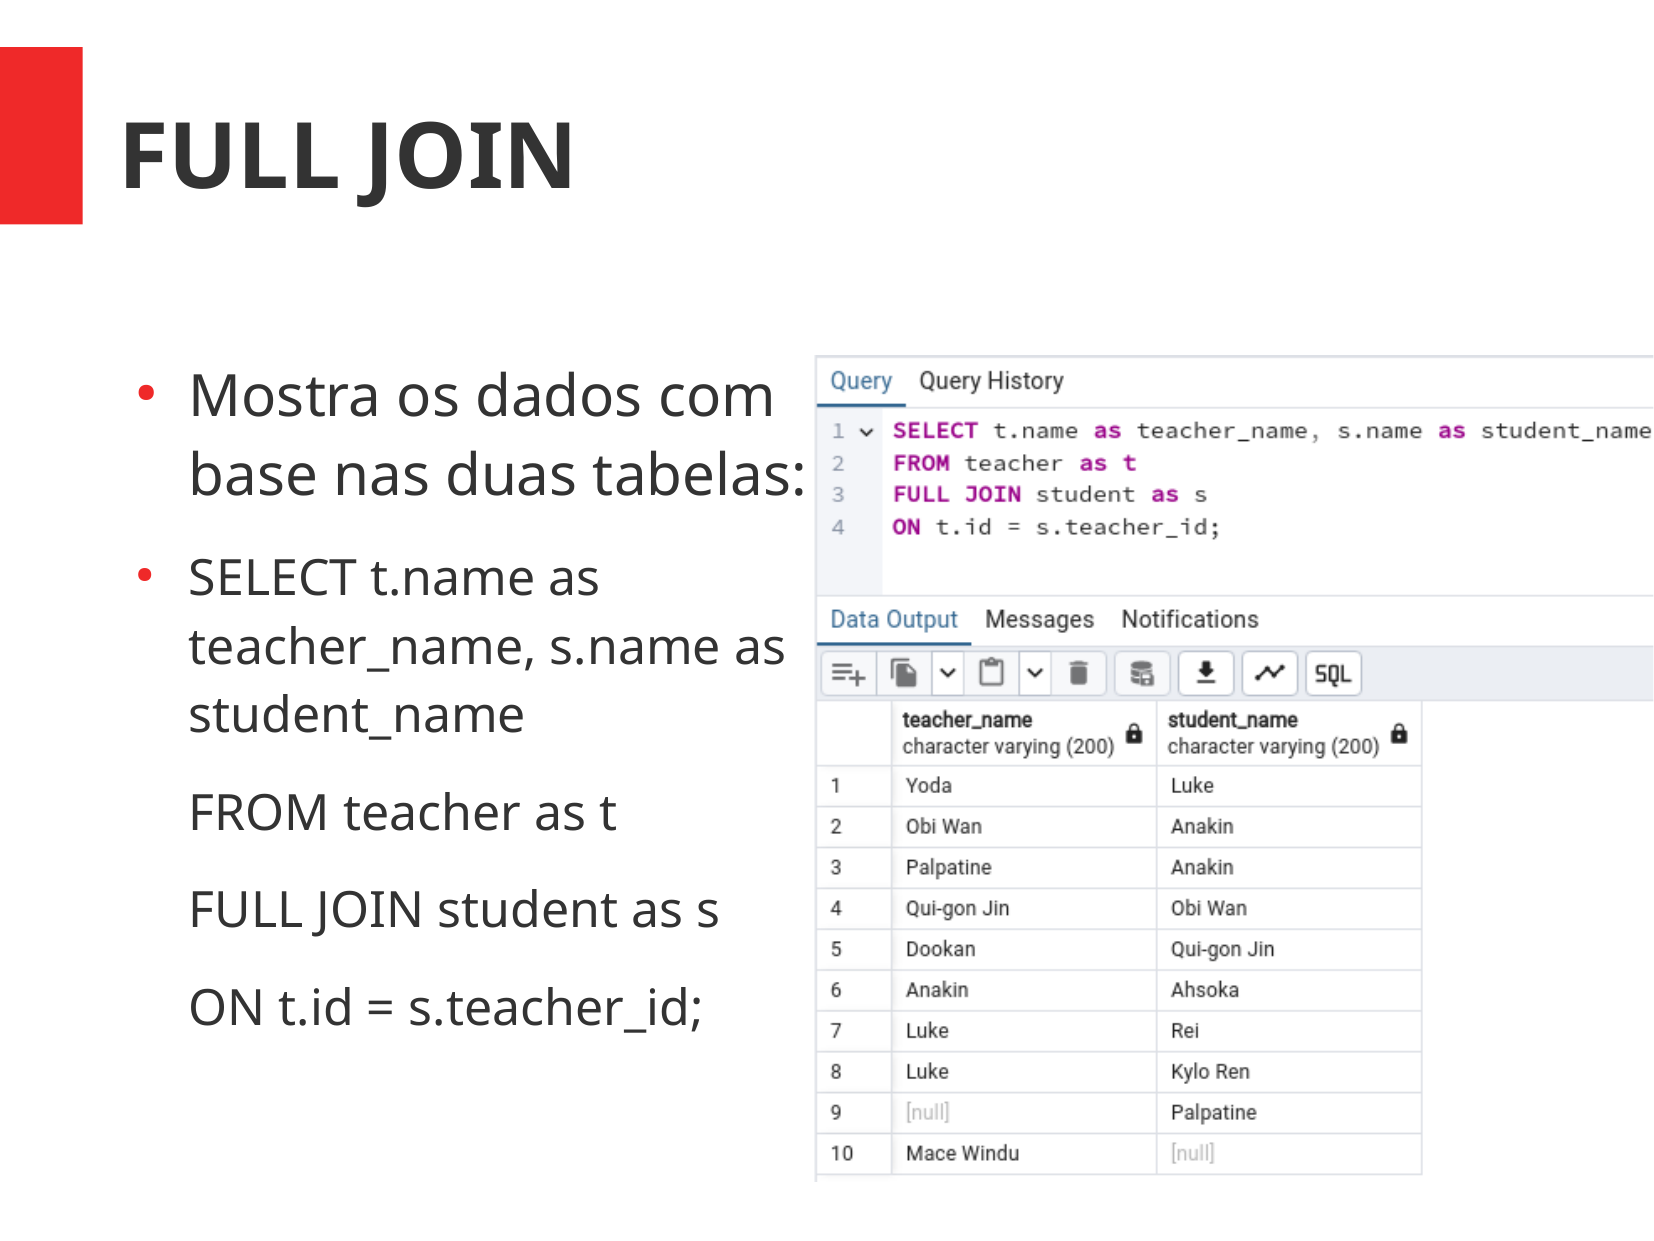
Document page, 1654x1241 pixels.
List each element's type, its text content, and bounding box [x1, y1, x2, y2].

list Mostra os dados com base nas duas tabelas: SELECT t.name as teacher_name, s.name as student_name FROM teacher as t FULL JOIN student as s ON t.id = s.teacher_id; [118, 354, 810, 1074]
picture [814, 355, 1654, 1182]
title FULL JOIN [118, 49, 1571, 257]
